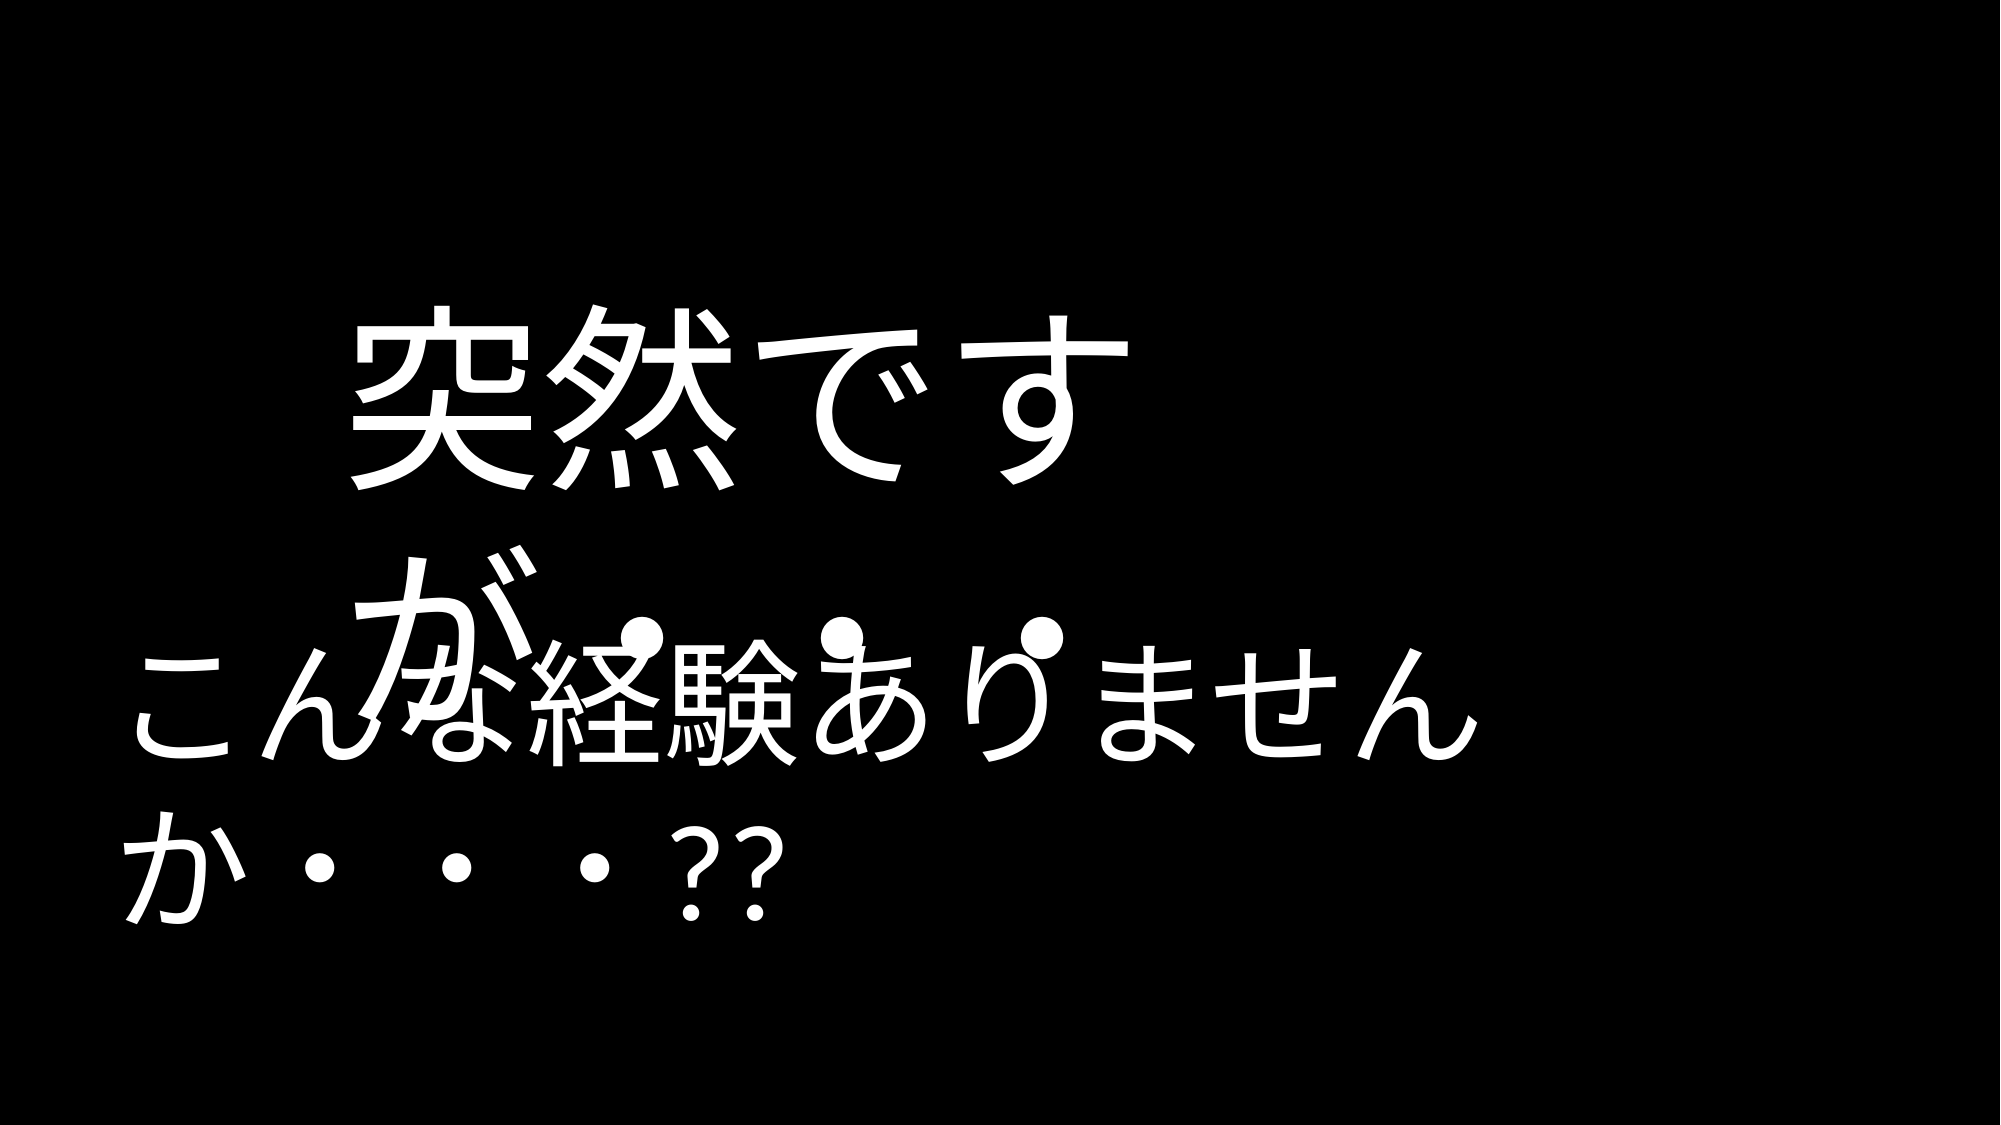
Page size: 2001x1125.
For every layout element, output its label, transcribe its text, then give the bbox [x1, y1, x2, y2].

text_box こんな経験ありませんか・・・?? [99, 610, 1954, 956]
text_box 突然ですが・・・ [327, 266, 1893, 610]
